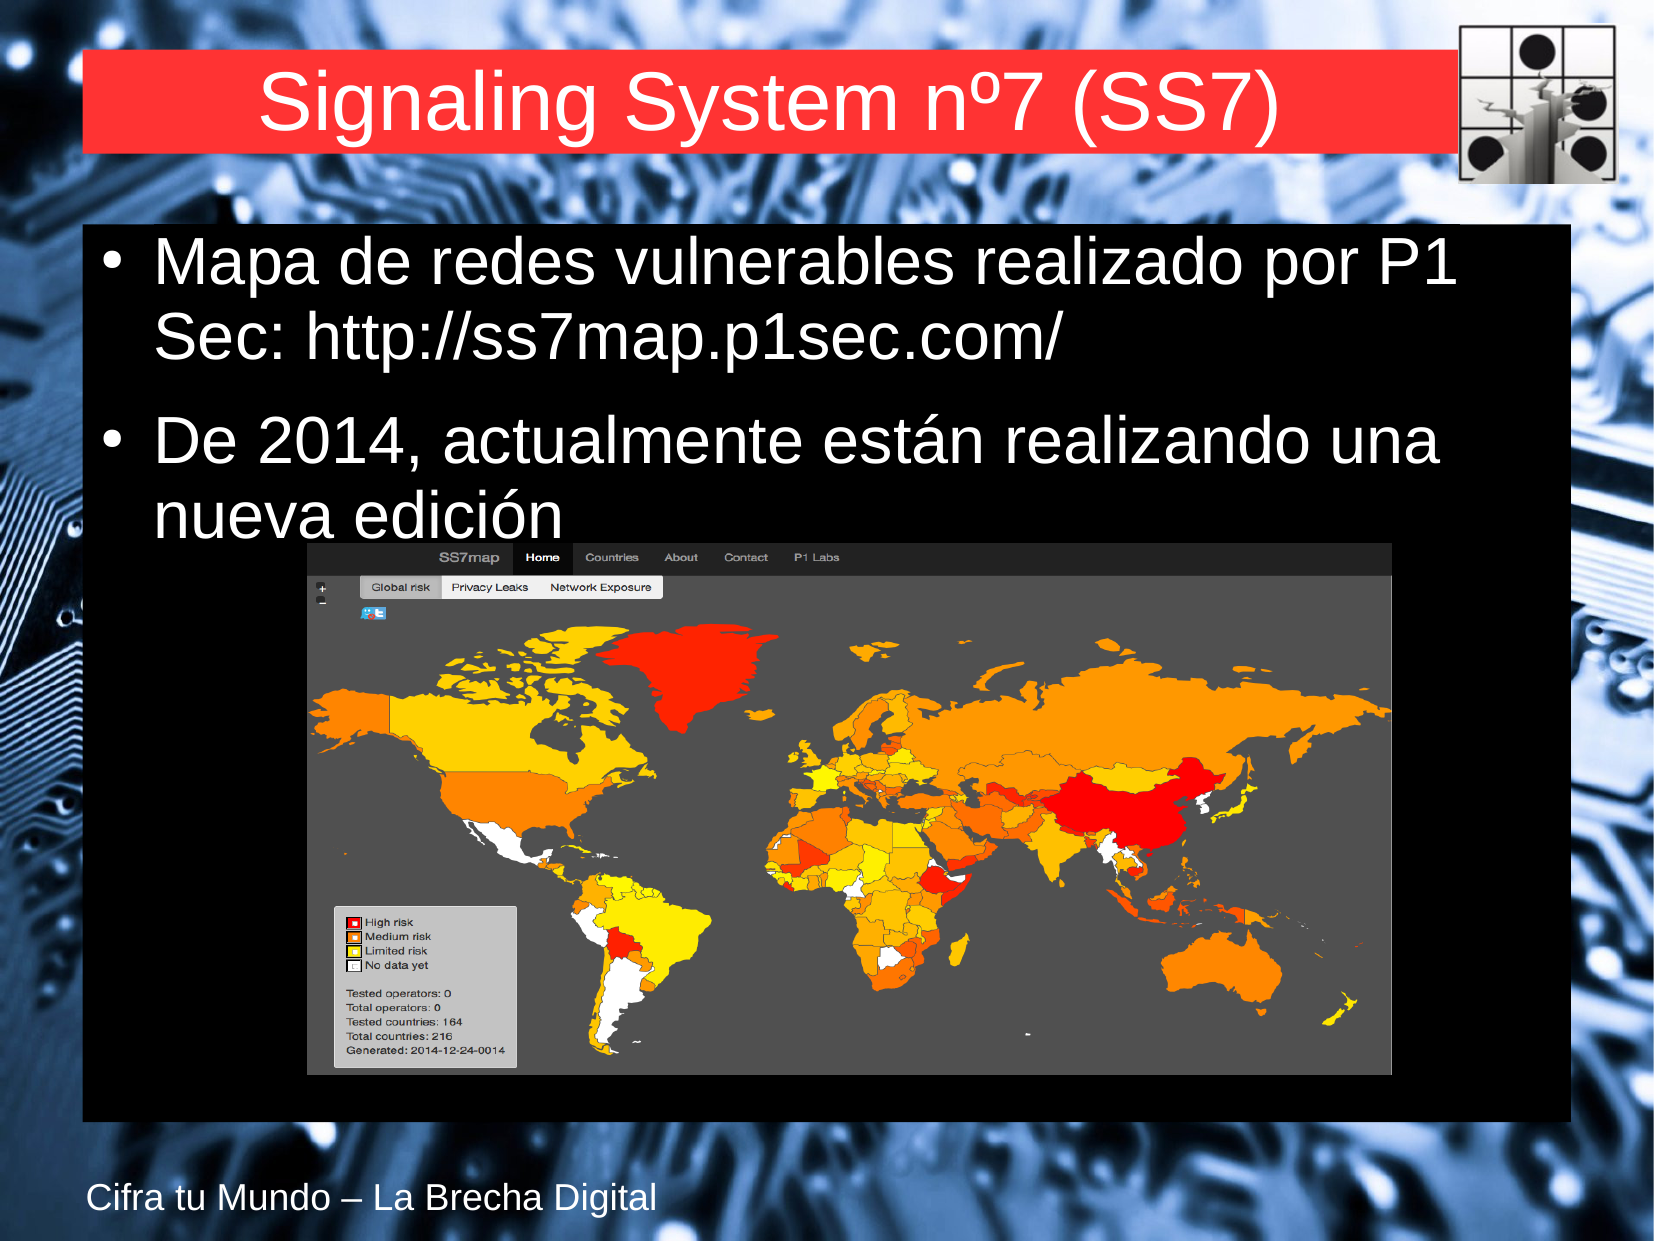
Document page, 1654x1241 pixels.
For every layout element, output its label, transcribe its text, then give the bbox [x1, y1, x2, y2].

list Mapa de redes vulnerables realizado por P1 Sec: http://ss7map.p1sec.com/ De 2014, actualmente están realizando una nueva edición [82, 224, 1571, 1123]
text_box Cifra tu Mundo – La Brecha Digital [70, 1169, 1453, 1226]
picture [0, 0, 1654, 1241]
title Signaling System nº7 (SS7) [82, 49, 1458, 154]
